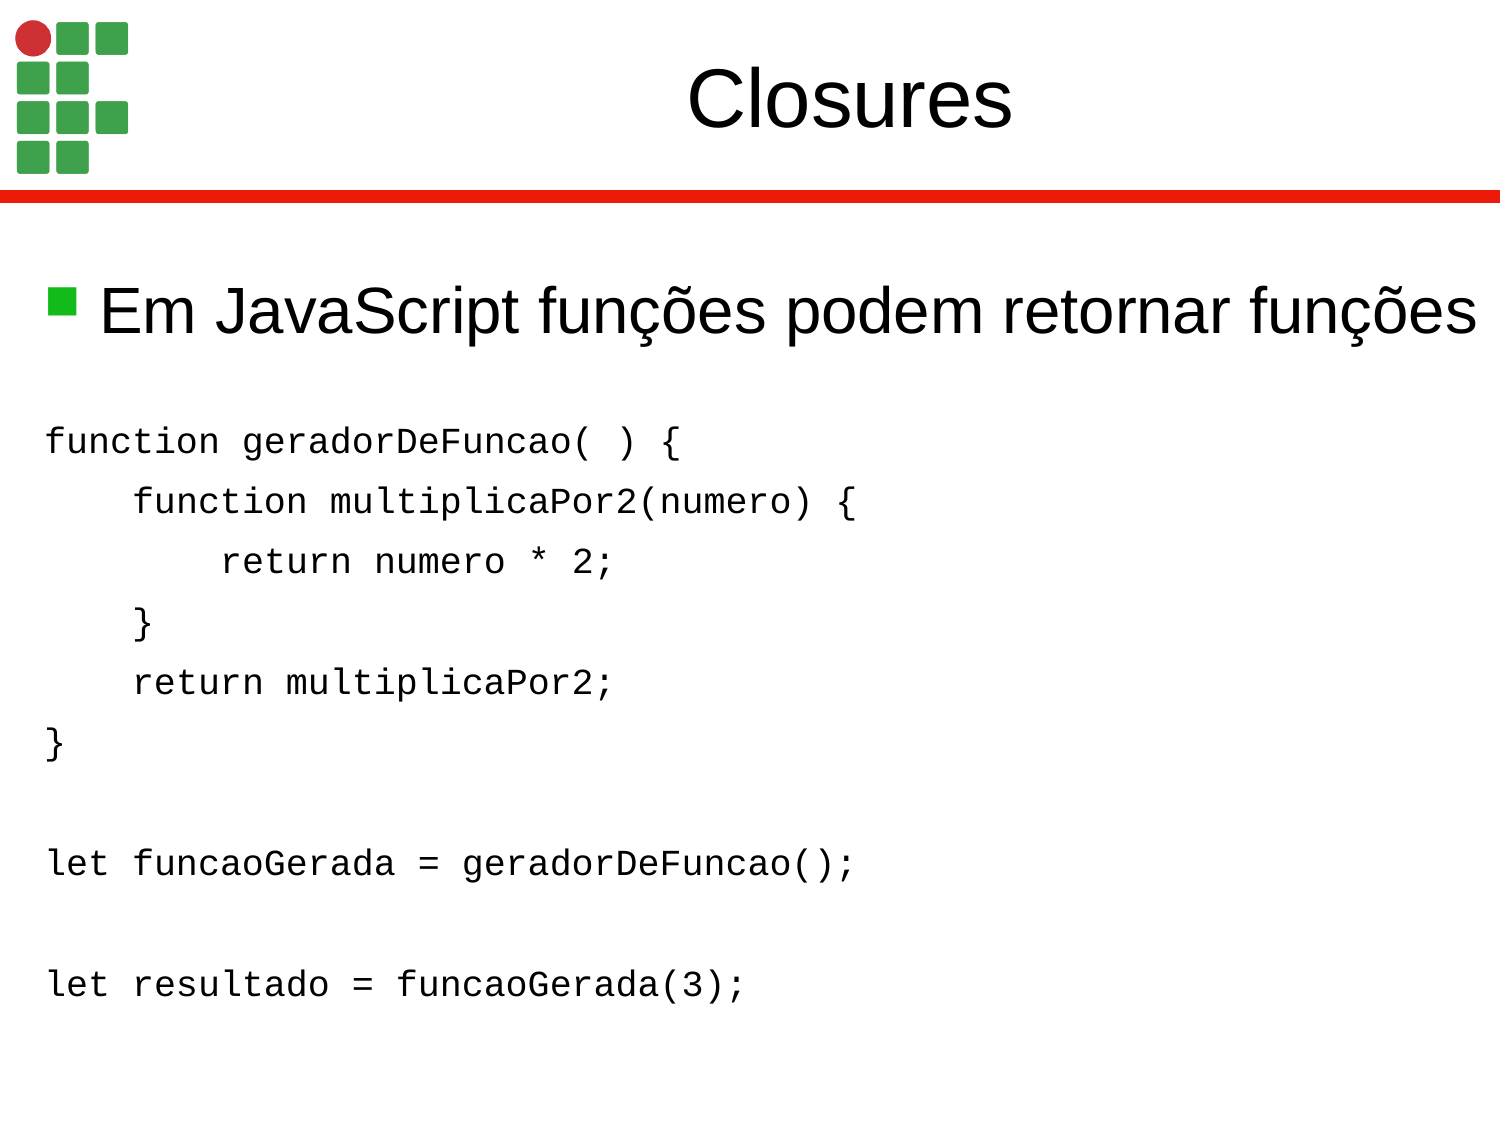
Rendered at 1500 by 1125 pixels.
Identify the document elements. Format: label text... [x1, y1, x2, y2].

picture [14, 16, 130, 178]
list Em JavaScript funções podem retornar funções function geradorDeFuncao( ) { function multiplicaPor2(numero) { return numero * 2; } return multiplicaPor2; } let funcaoGerada = geradorDeFuncao(); let resultado = funcaoGerada(3); [29, 207, 1500, 1087]
title Closures [230, 0, 1471, 202]
